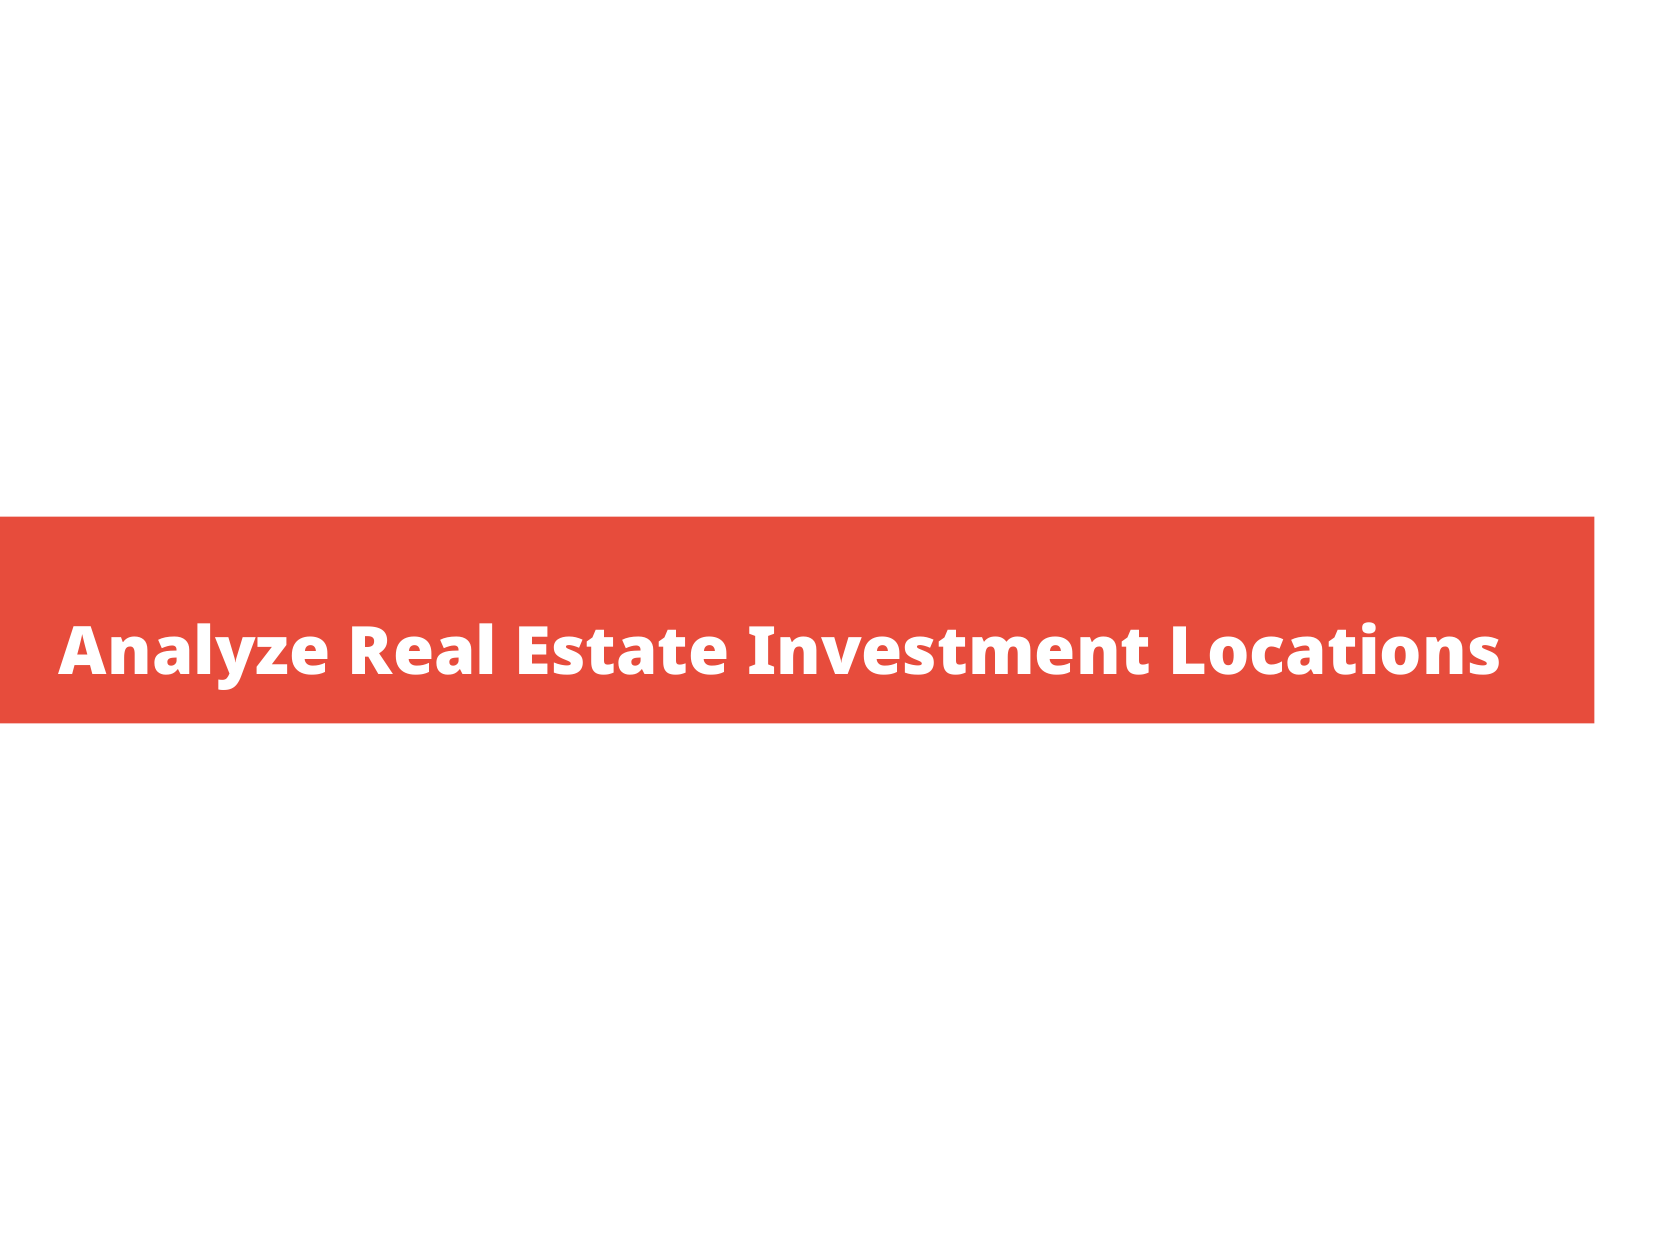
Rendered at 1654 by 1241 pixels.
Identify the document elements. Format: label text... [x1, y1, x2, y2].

title Analyze Real Estate Investment Locations [59, 546, 1595, 694]
